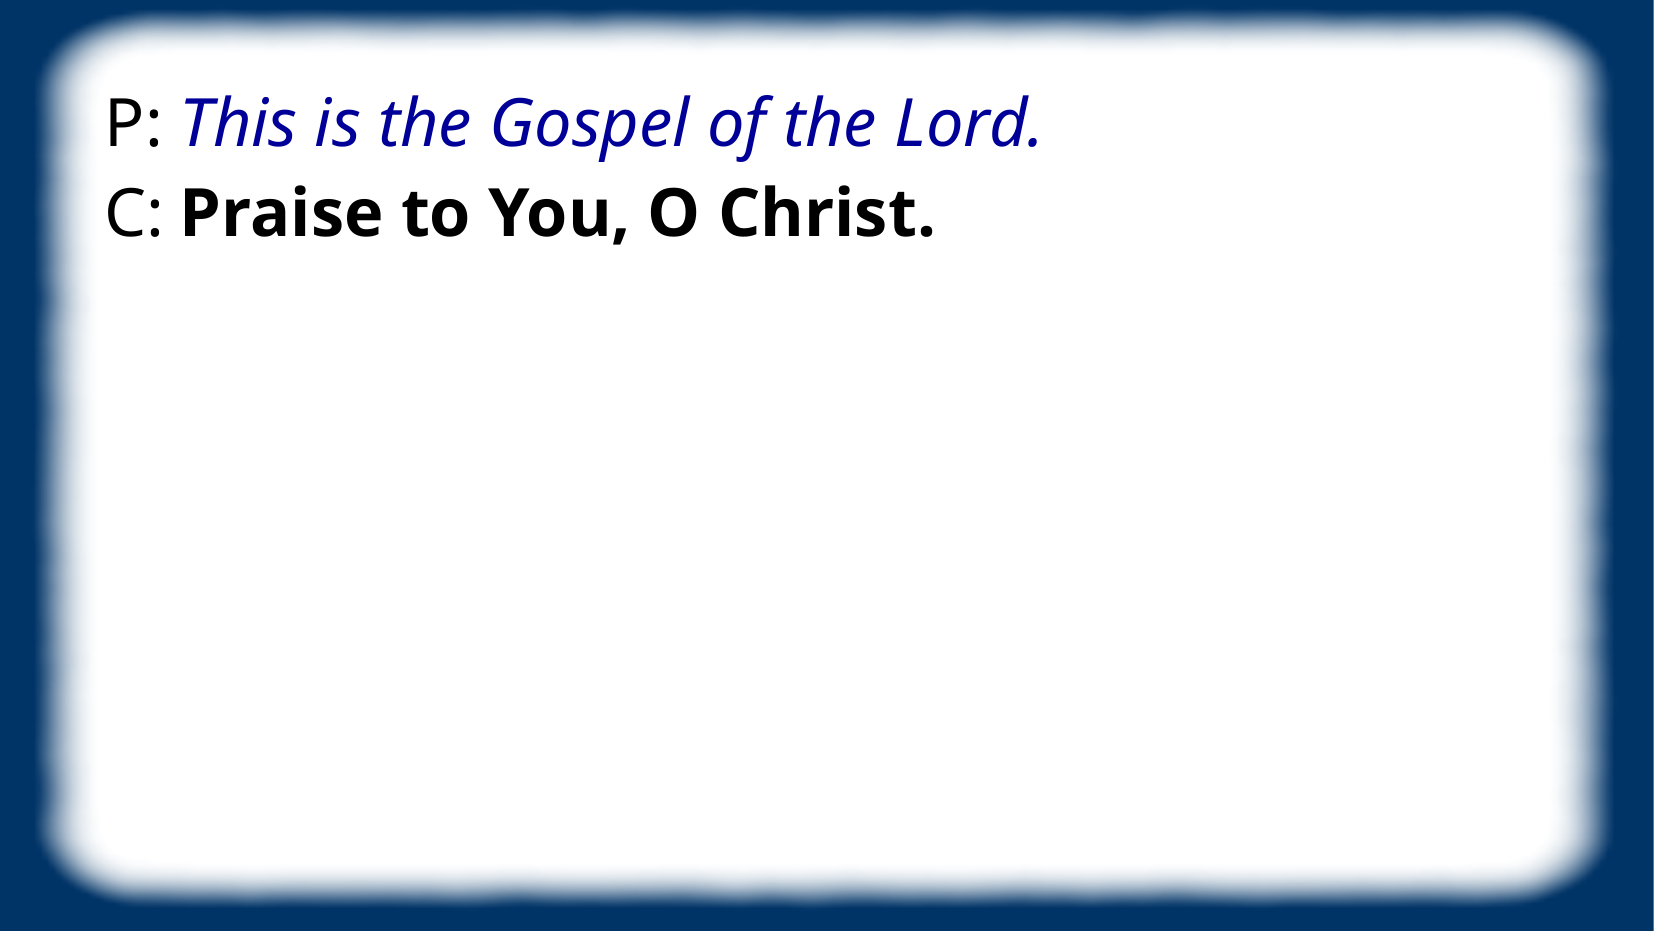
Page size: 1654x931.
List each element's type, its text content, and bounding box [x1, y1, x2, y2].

text_box P: This is the Gospel of the Lord. C: Praise to You, O Christ. [90, 67, 1561, 316]
picture [0, 0, 1654, 931]
